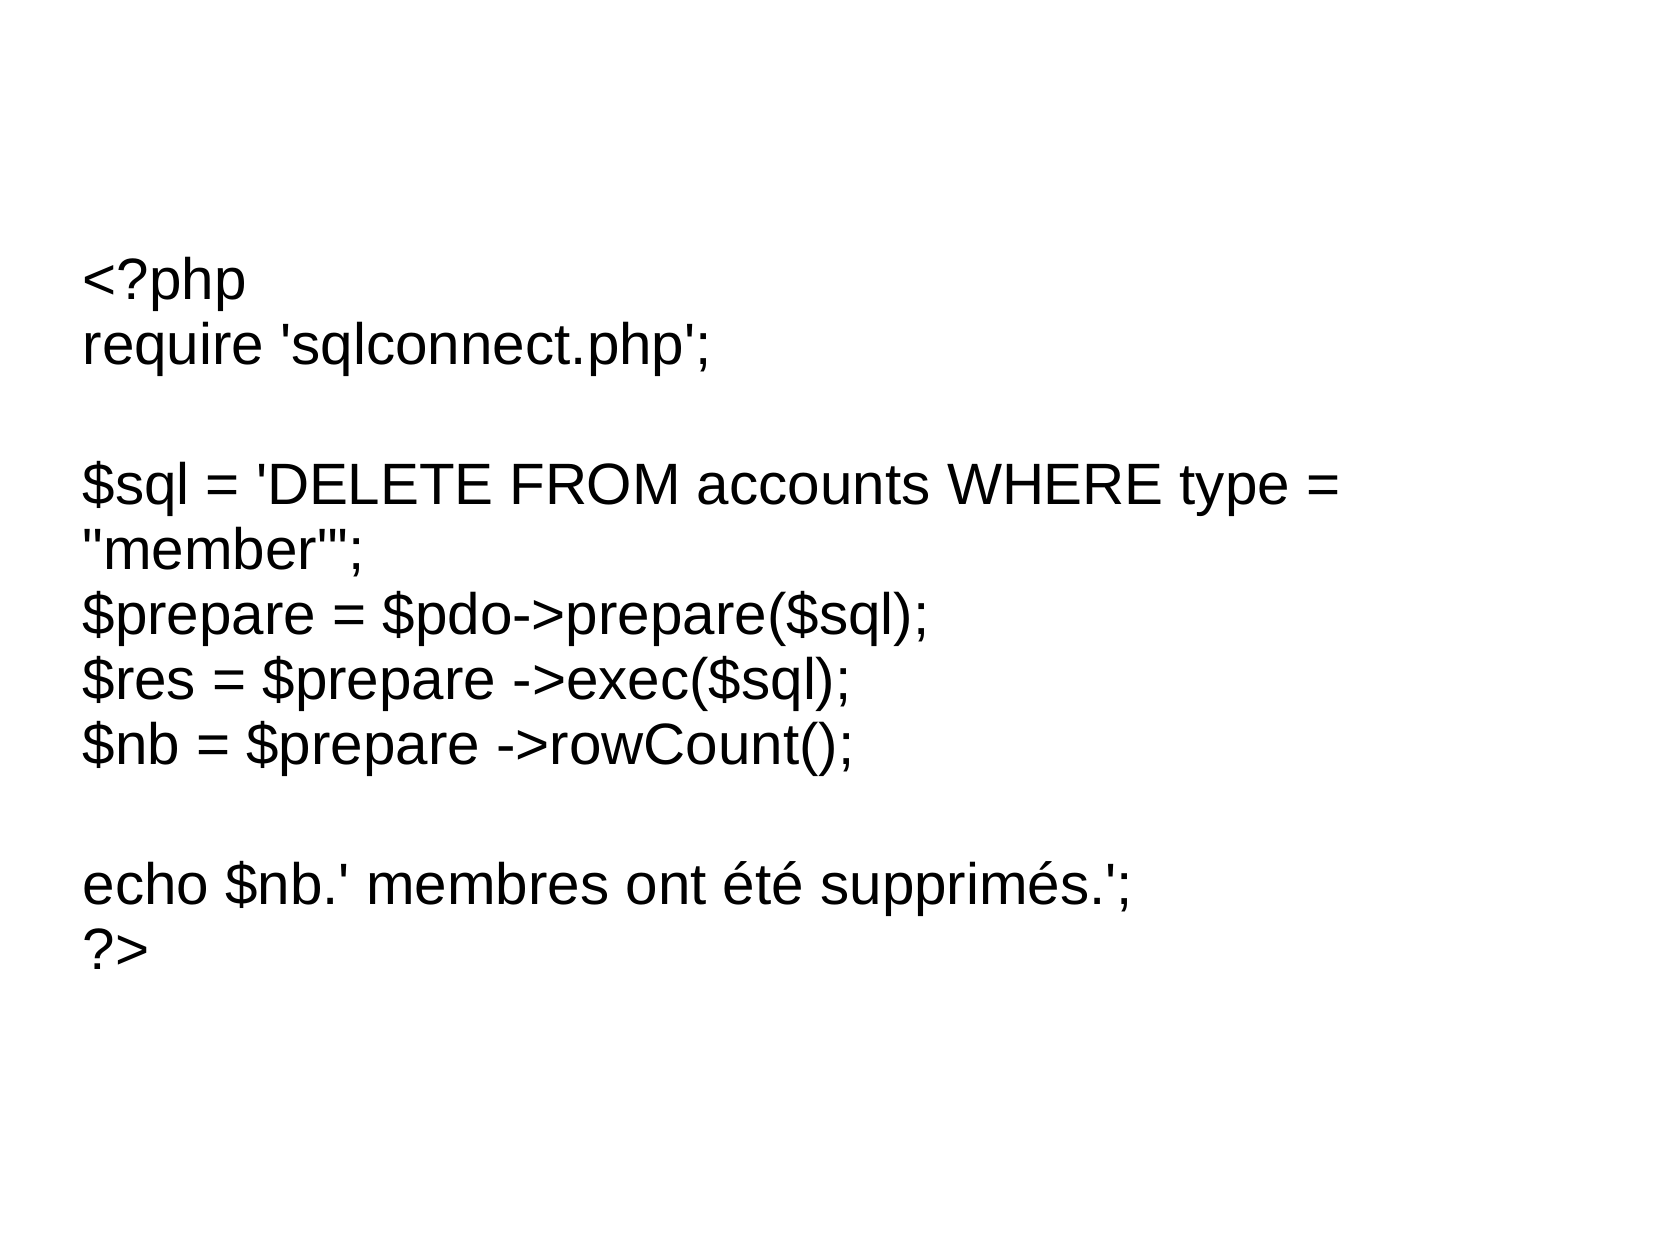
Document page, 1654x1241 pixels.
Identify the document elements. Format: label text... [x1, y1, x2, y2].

subtitle <?php require 'sqlconnect.php'; $sql = 'DELETE FROM accounts WHERE type = "member"'; $prepare = $pdo->prepare($sql); $res = $prepare ->exec($sql); $nb = $prepare ->rowCount(); echo $nb.' membres ont été supprimés.'; ?> [82, 35, 1571, 1193]
